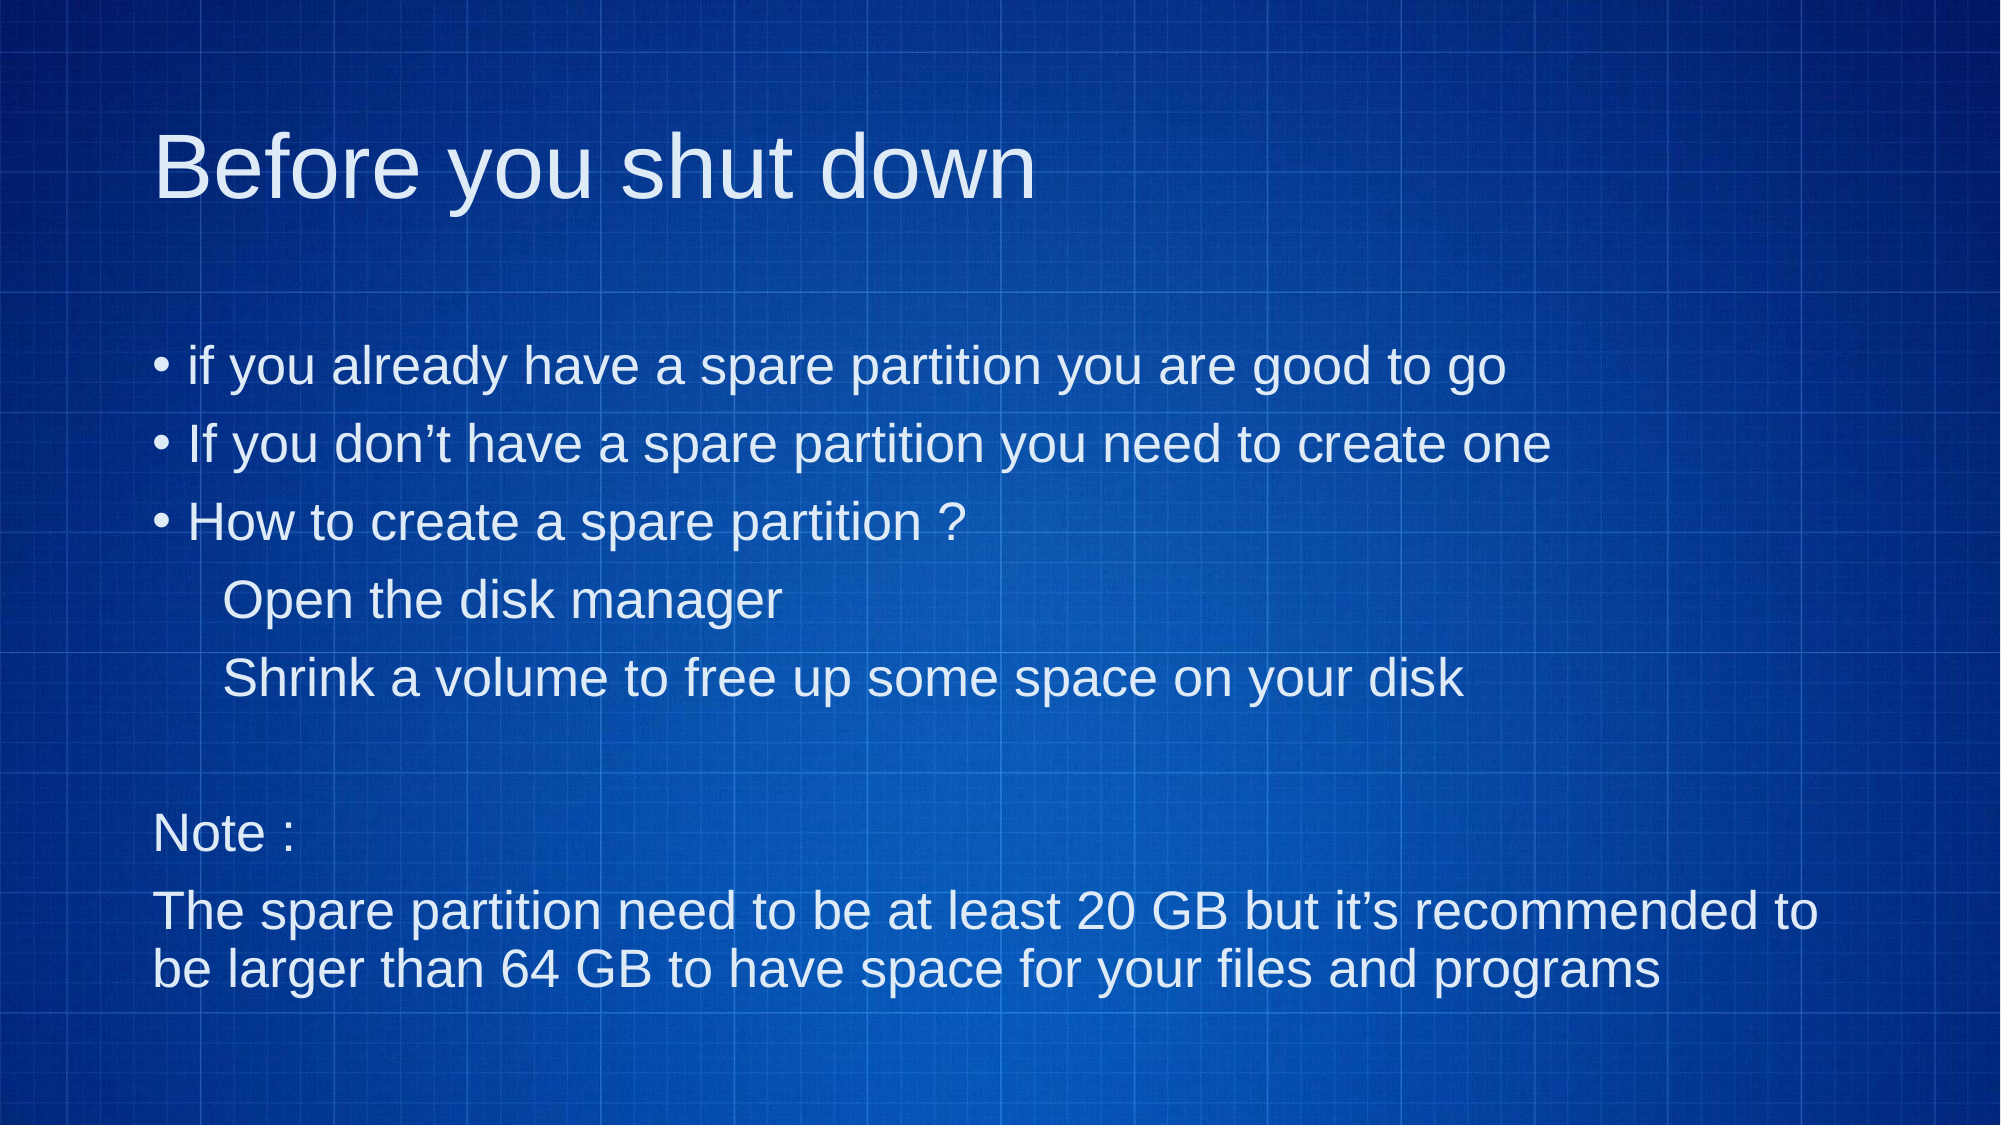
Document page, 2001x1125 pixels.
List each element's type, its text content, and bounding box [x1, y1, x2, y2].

picture [0, 0, 2001, 1125]
list if you already have a spare partition you are good to go If you don’t have a spare partition you need to create one How to create a spare partition ? Open the disk manager Shrink a volume to free up some space on your disk Note : The spare partition need to be at least 20 GB but it’s recommended to be larger than 64 GB to have space for your files and programs [137, 330, 1863, 1020]
title Before you shut down [137, 59, 1863, 278]
